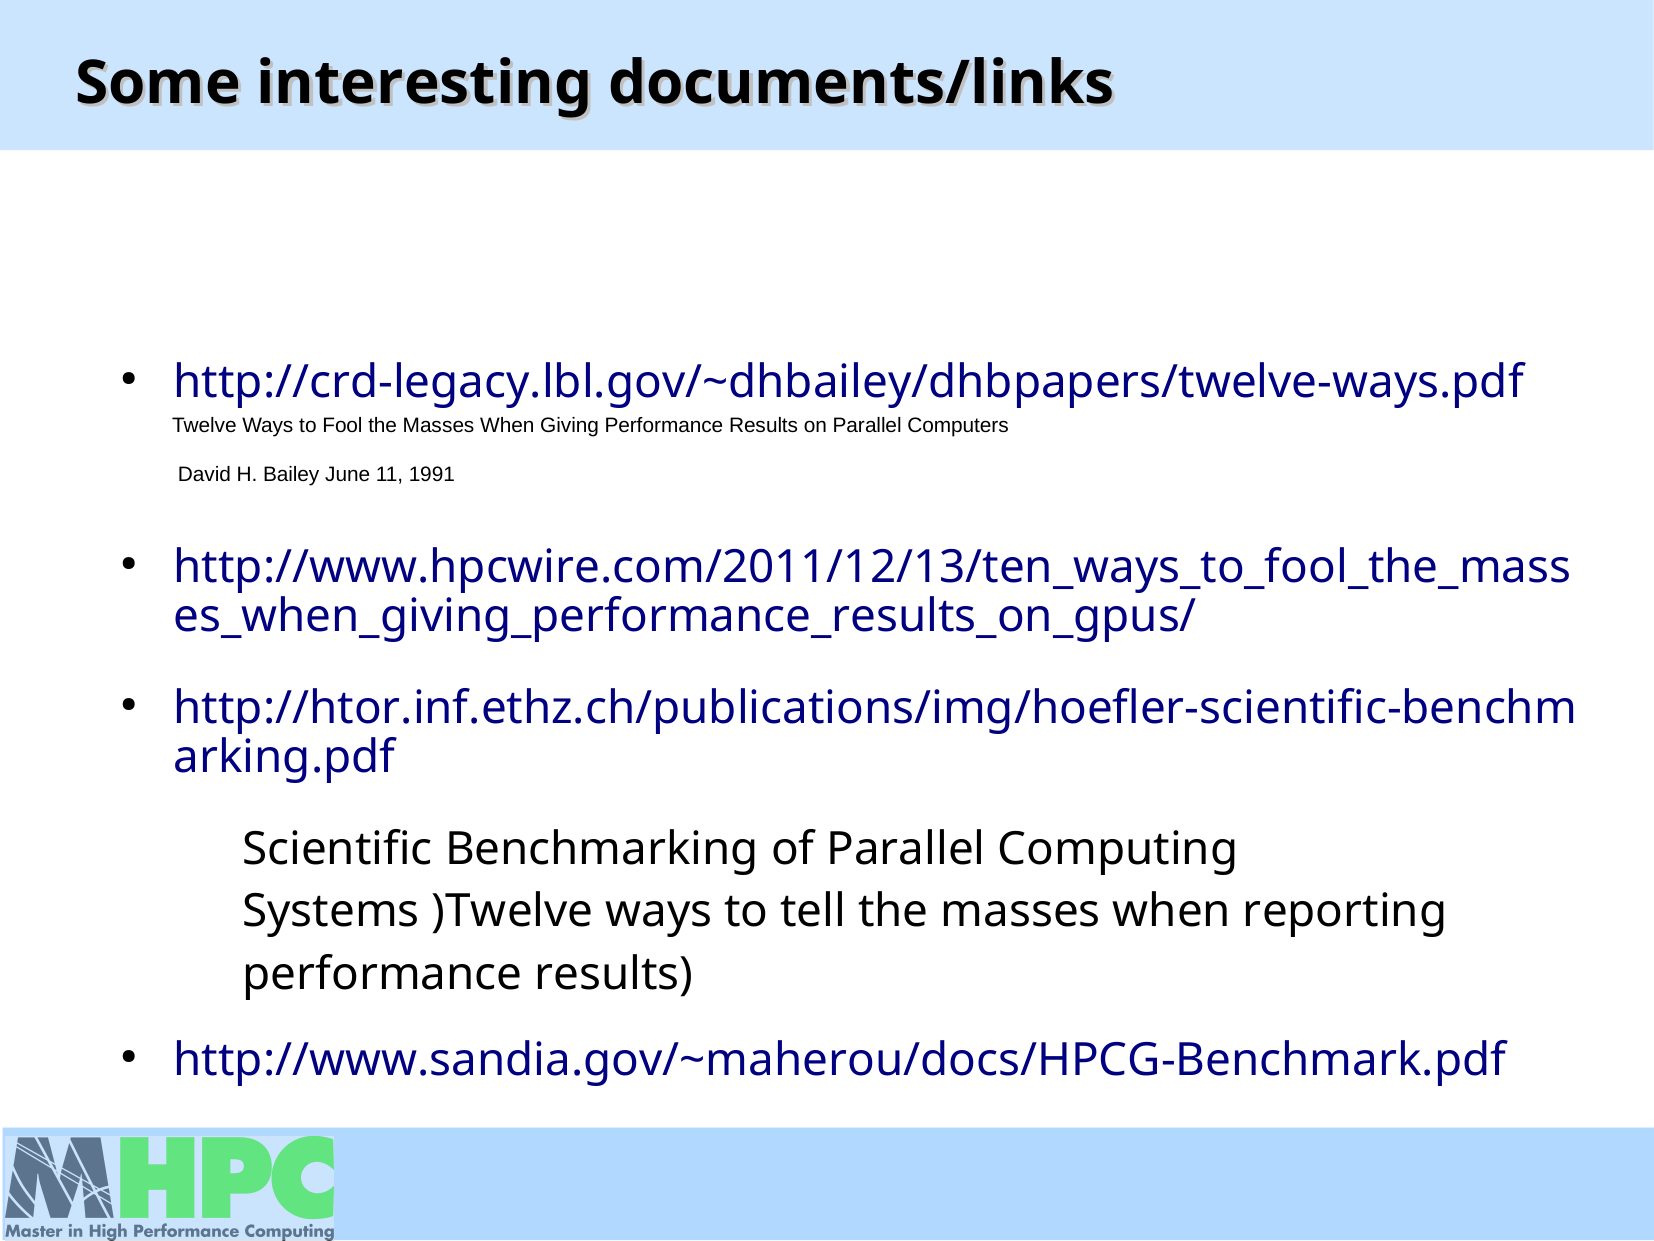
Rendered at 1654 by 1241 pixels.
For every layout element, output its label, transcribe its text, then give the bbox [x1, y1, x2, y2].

list http://crd-legacy.lbl.gov/~dhbailey/dhbpapers/twelve-ways.pdf http://www.hpcwire.com/2011/12/13/ten_ways_to_fool_the_masses_when_giving_performance_results_on_gpus/ http://htor.inf.ethz.ch/publications/img/hoefler-scientific-benchmarking.pdf Scientific Benchmarking of Parallel Computing Systems )Twelve ways to tell the masses when reporting performance results) http://www.sandia.gov/~maherou/docs/HPCG-Benchmark.pdf [73, 256, 1587, 1000]
title Some interesting documents/links [75, 0, 1421, 184]
text_box Twelve Ways to Fool the Masses When Giving Performance Results on Parallel Computers David H. Bailey June 11, 1991 [157, 406, 1276, 496]
